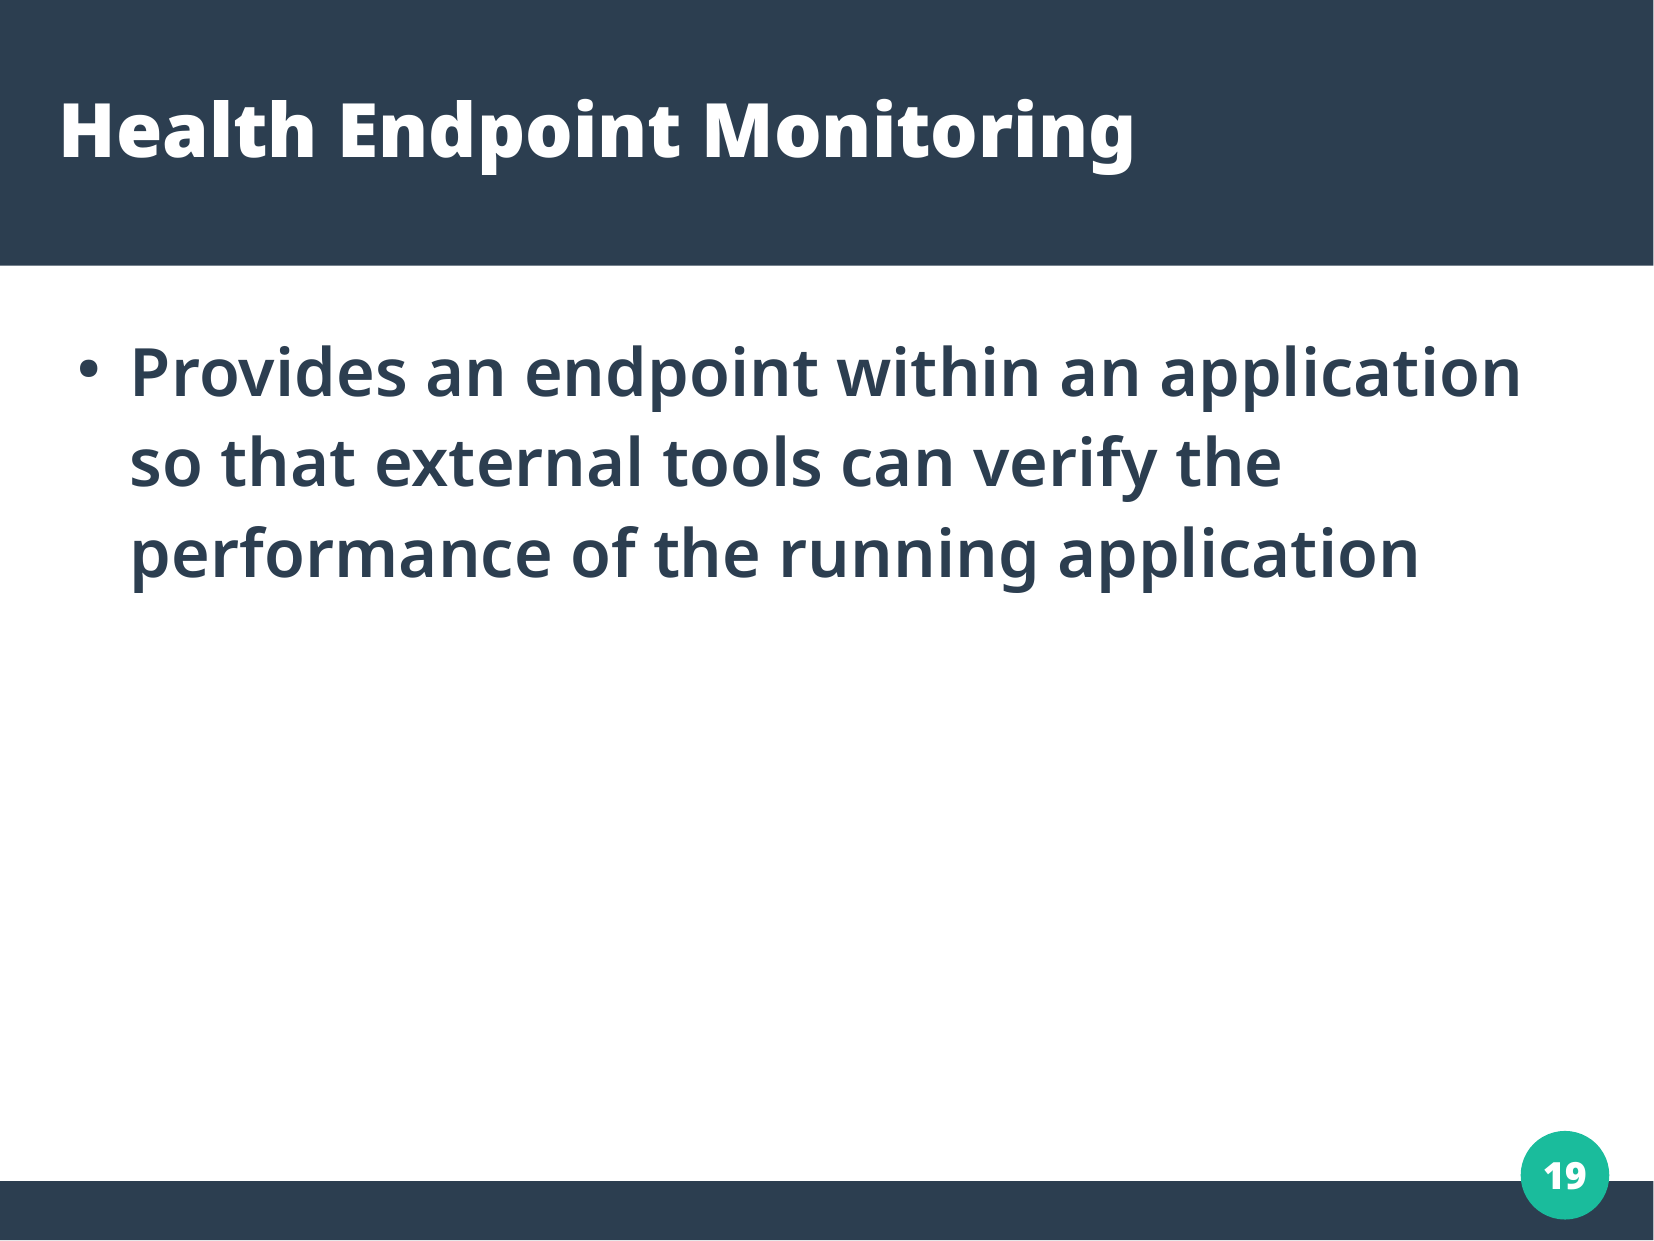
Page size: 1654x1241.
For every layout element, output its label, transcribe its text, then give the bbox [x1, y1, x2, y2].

list Provides an endpoint within an application so that external tools can verify the performance of the running application [59, 324, 1595, 1152]
title Health Endpoint Monitoring [59, 49, 1595, 207]
